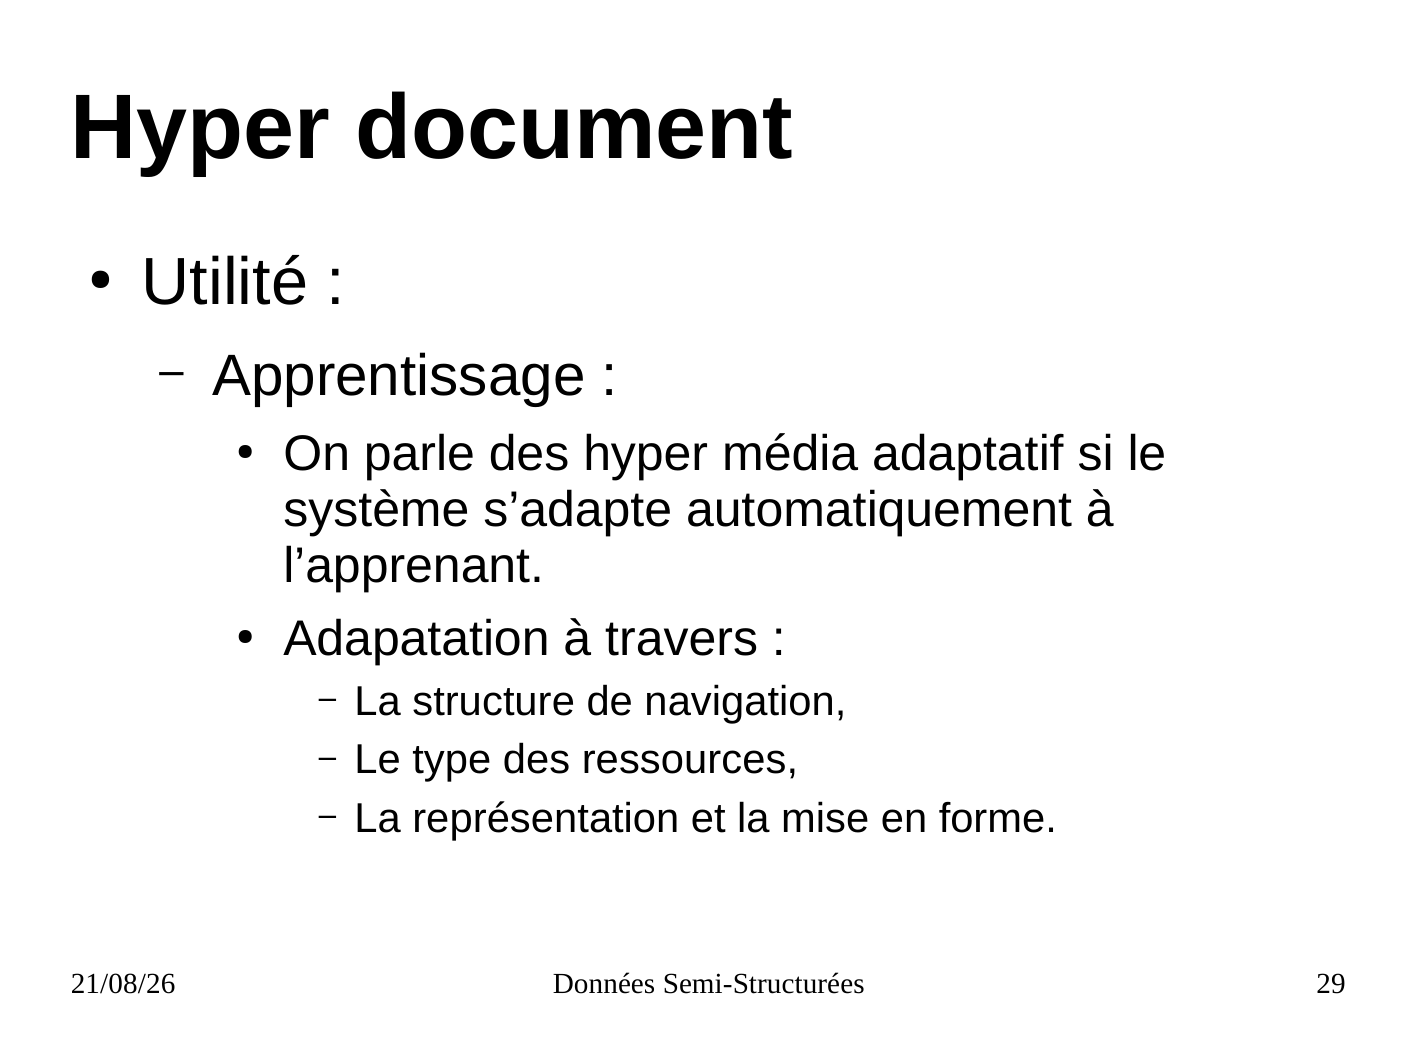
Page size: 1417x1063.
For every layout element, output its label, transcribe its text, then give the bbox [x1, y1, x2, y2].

list Utilité : Apprentissage : On parle des hyper média adaptatif si le système s’adapte automatiquement à l’apprenant. Adapatation à travers : La structure de navigation, Le type des ressources, La représentation et la mise en forme. [70, 244, 1346, 925]
title Hyper document [70, 42, 1346, 212]
